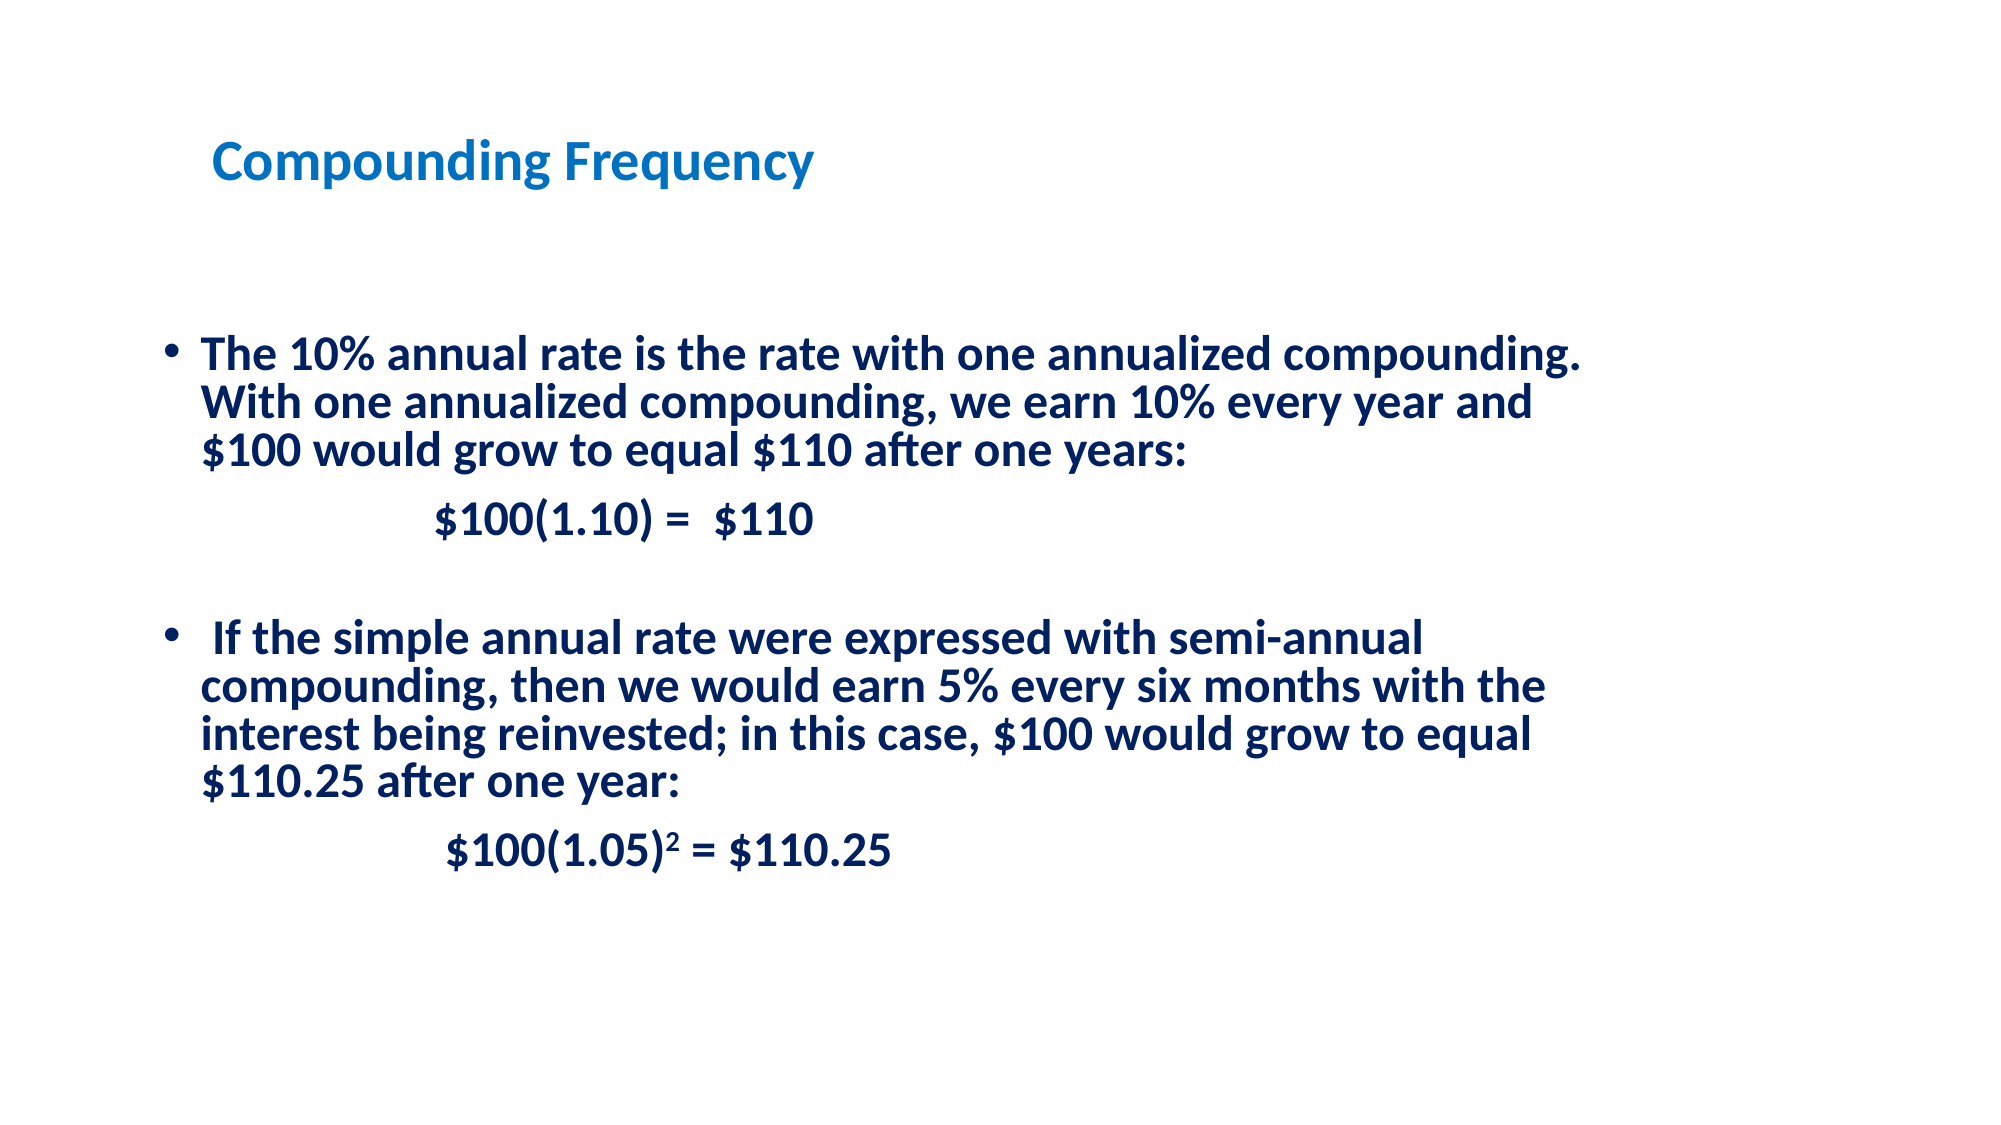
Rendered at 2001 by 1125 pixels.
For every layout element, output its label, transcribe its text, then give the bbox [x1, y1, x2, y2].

text_box Compounding Frequency [197, 114, 1724, 200]
list The 10% annual rate is the rate with one annualized compounding. With one annualized compounding, we earn 10% every year and $100 would grow to equal $110 after one years: $100(1.10) = $110 If the simple annual rate were expressed with semi-annual compounding, then we would earn 5% every six months with the interest being reinvested; in this case, $100 would grow to equal $110.25 after one year: $100(1.05)2 = $110.25 [148, 324, 1655, 860]
